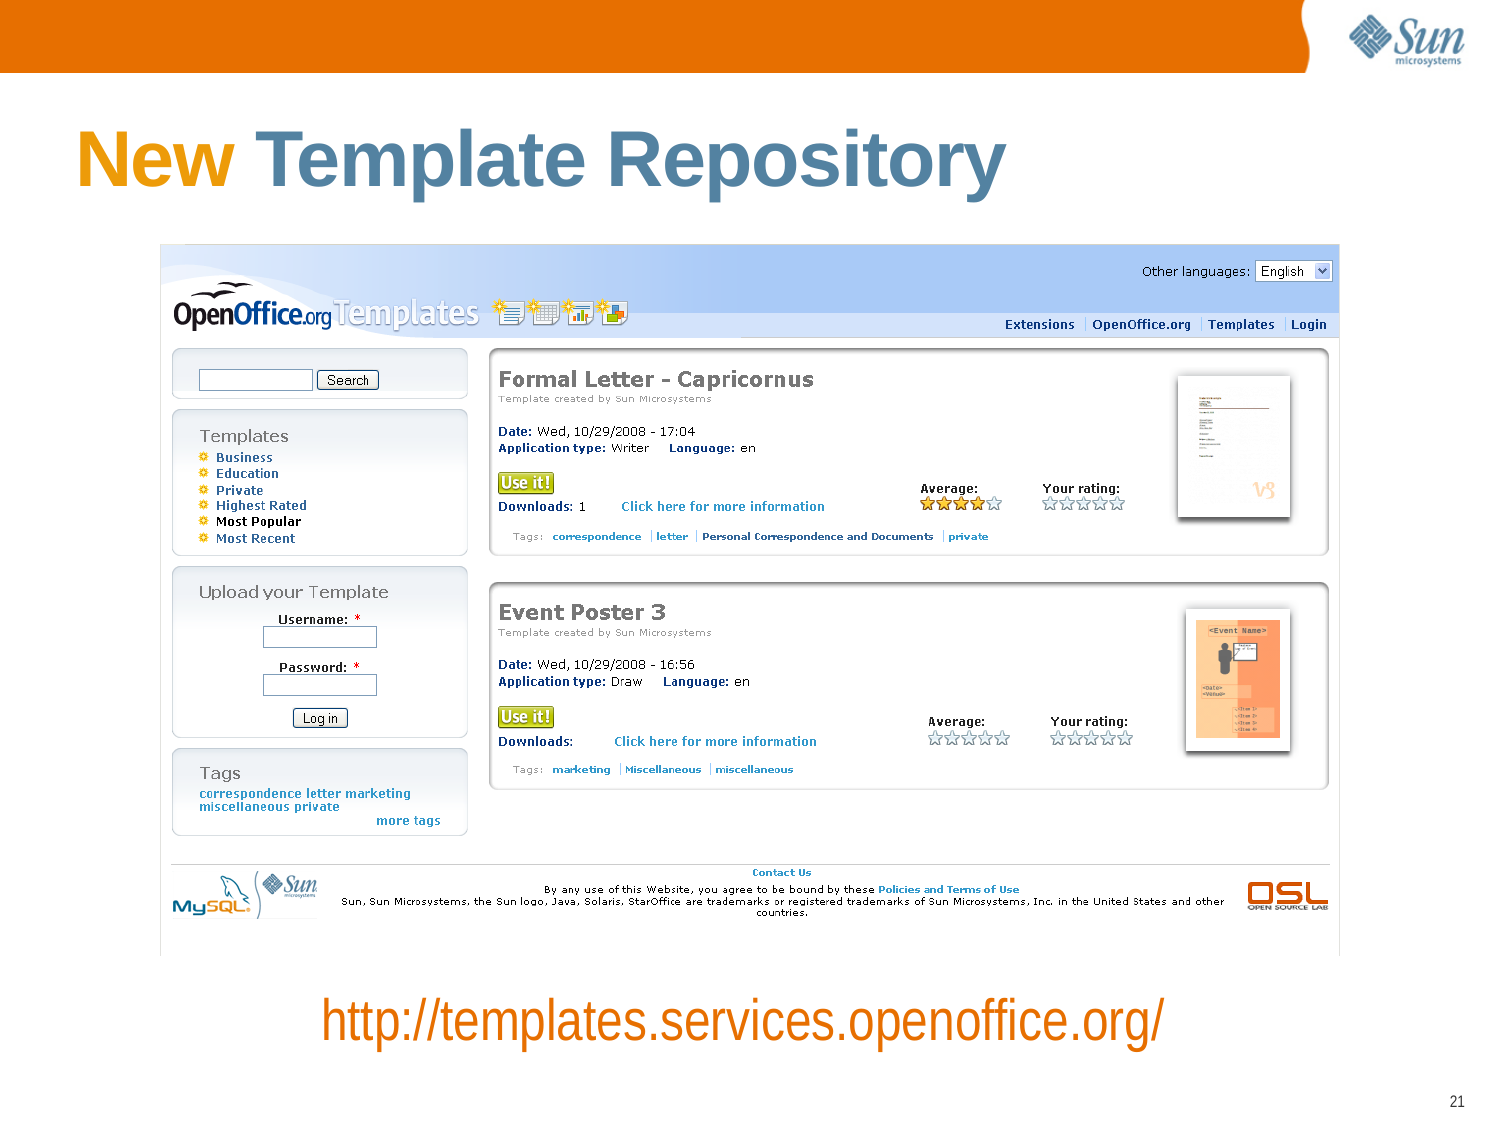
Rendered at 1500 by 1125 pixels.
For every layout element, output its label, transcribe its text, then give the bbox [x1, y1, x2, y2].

subtitle http://templates.services.openoffice.org/ [64, 258, 1401, 1062]
title New Template Repository [75, 123, 1437, 227]
picture [160, 244, 1340, 956]
picture [0, 0, 1500, 73]
